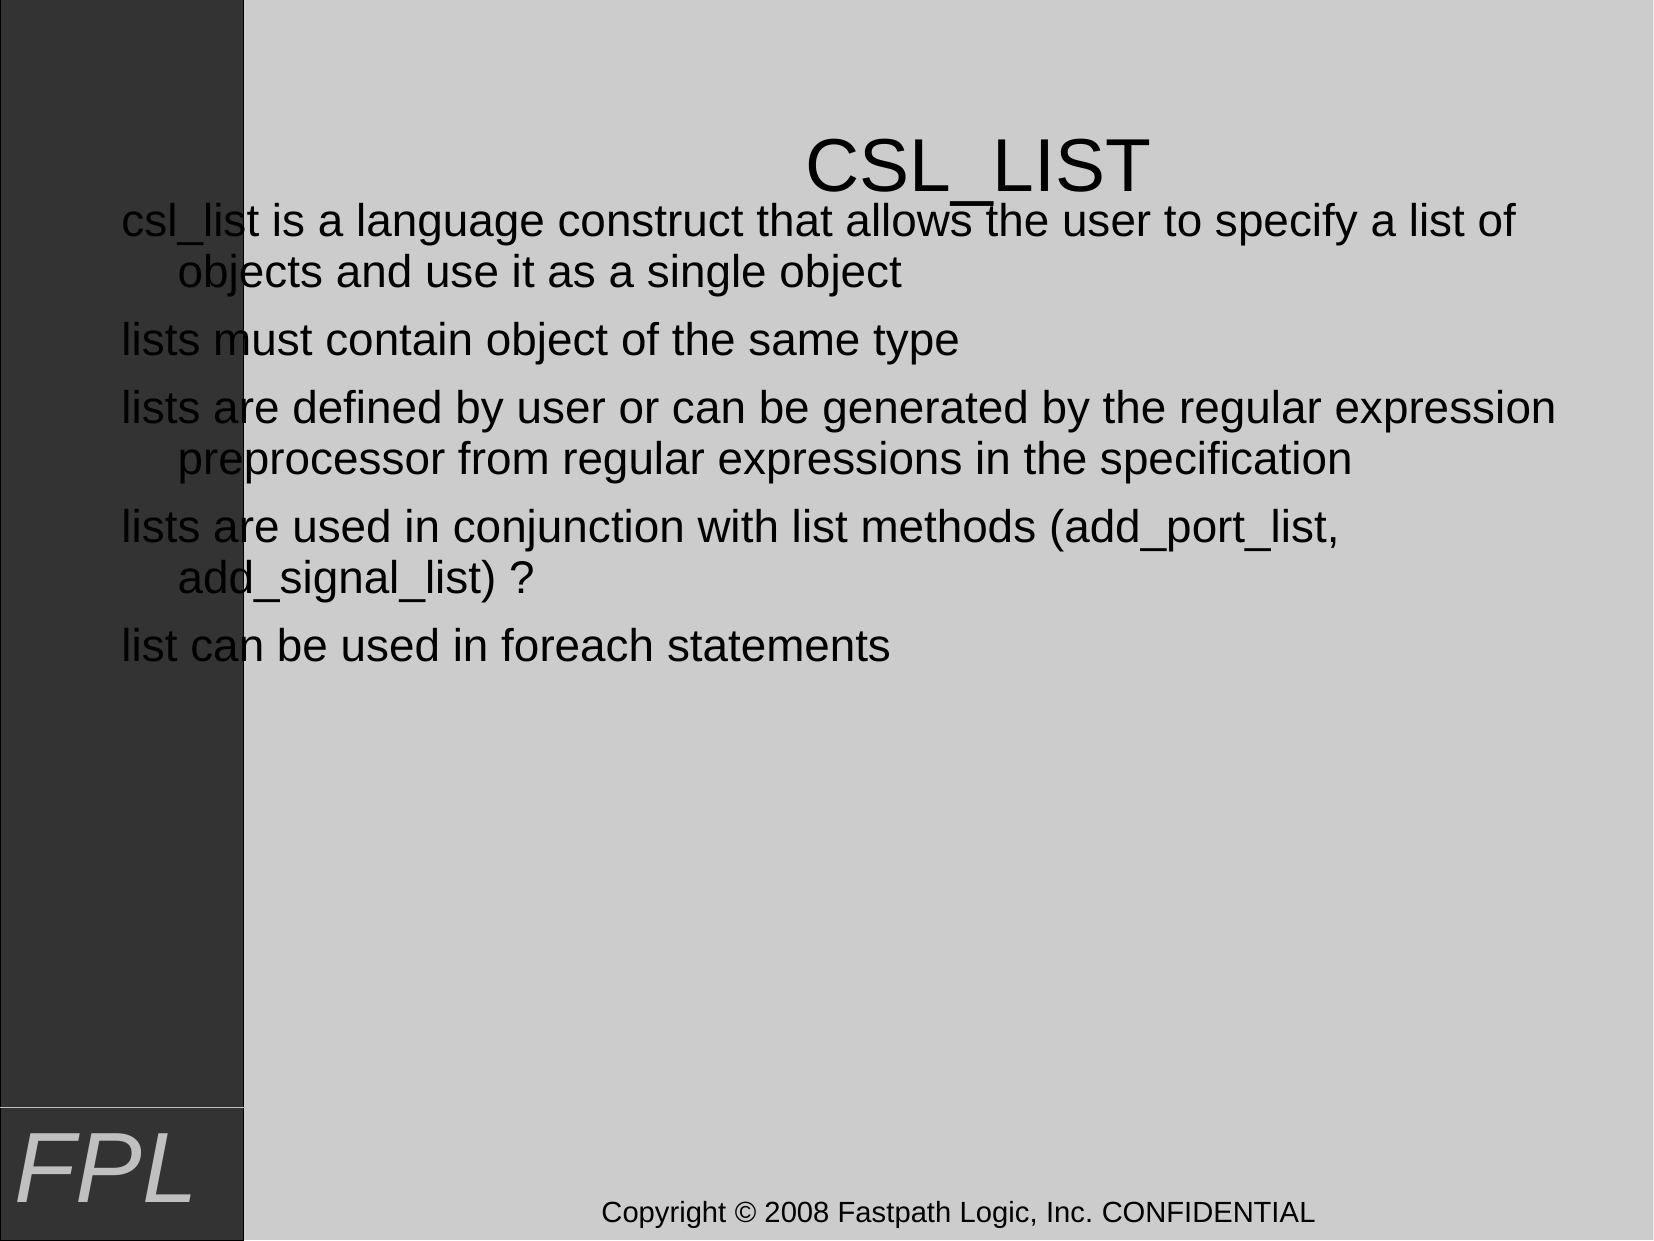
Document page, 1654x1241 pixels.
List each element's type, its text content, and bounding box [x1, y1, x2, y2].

title CSL_LIST [427, 57, 1530, 194]
list csl_list is a language construct that allows the user to specify a list of objects and use it as a single object lists must contain object of the same type lists are defined by user or can be generated by the regular expression preprocessor from regular expressions in the specification lists are used in conjunction with list methods (add_port_list, add_signal_list) ? list can be used in foreach statements [121, 194, 1561, 1107]
